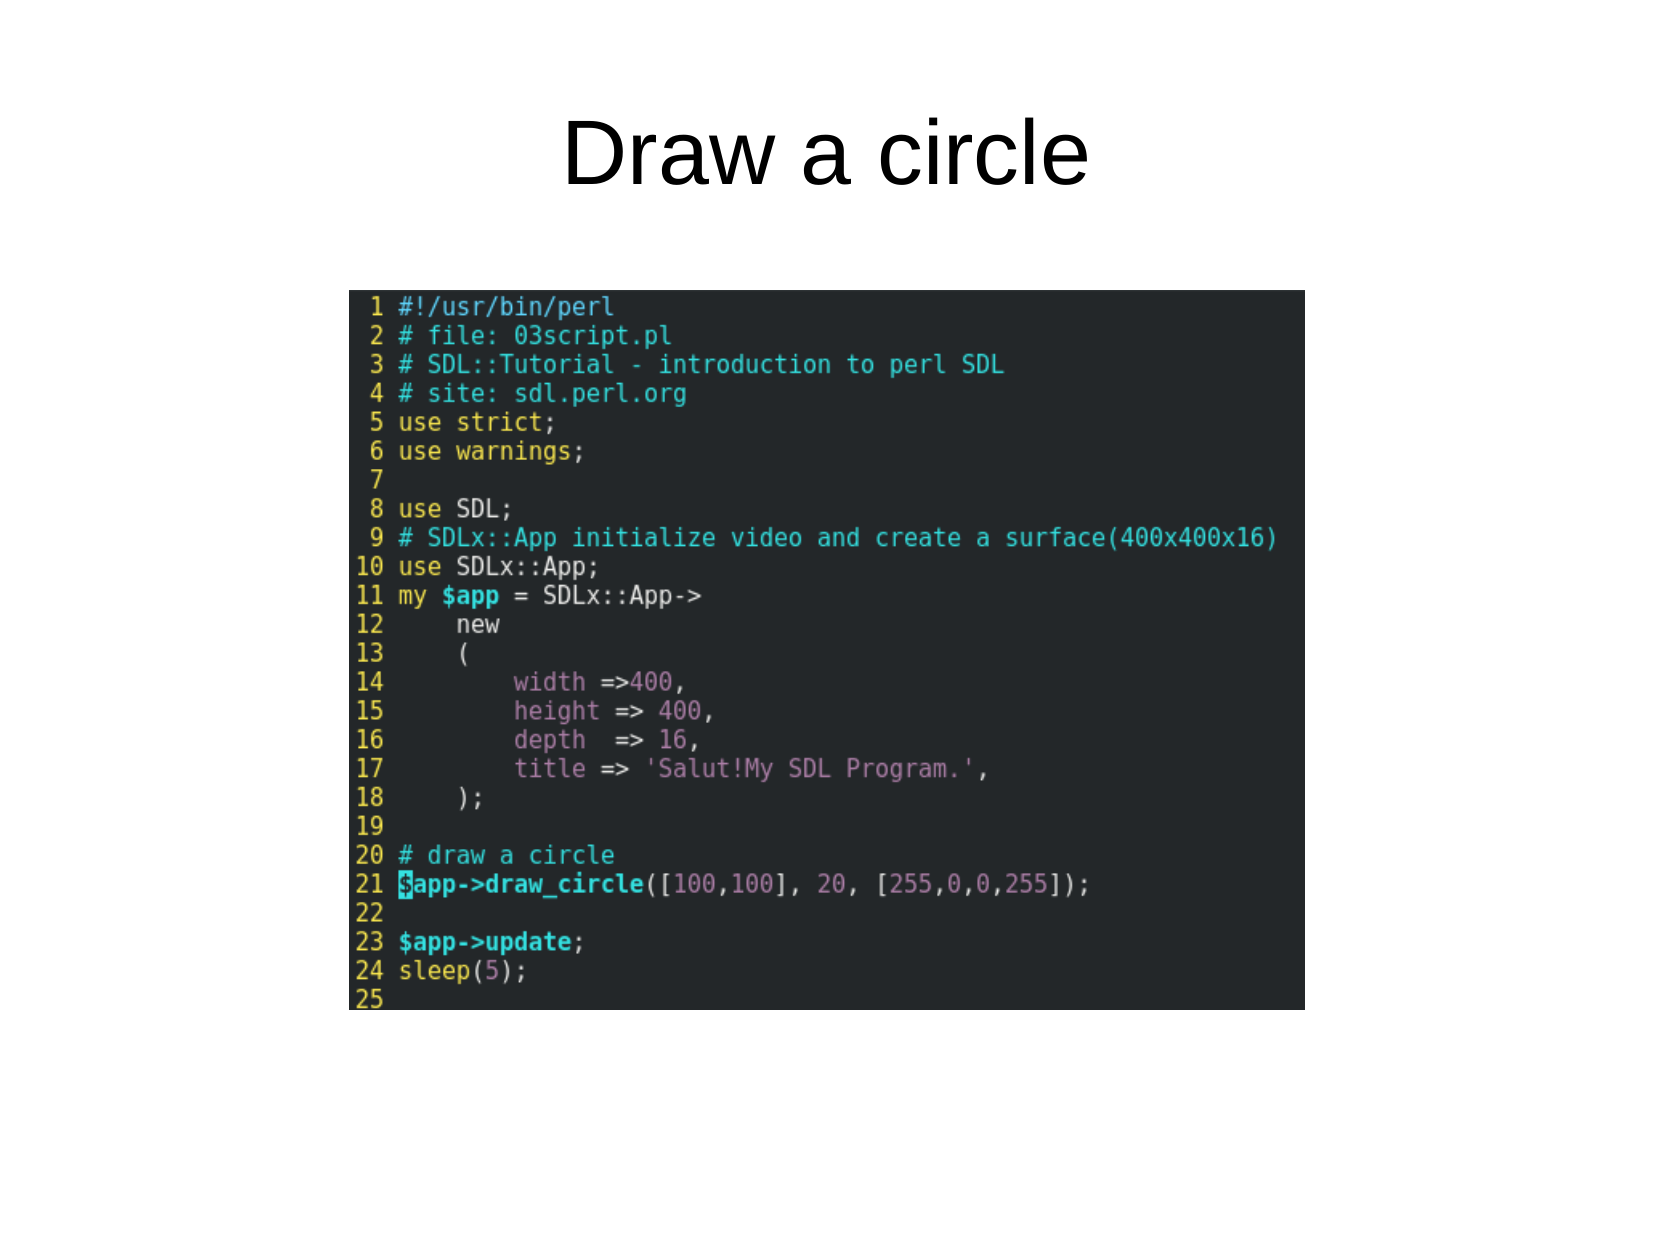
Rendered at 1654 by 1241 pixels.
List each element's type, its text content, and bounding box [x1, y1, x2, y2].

picture [349, 290, 1305, 1010]
title Draw a circle [82, 49, 1571, 257]
